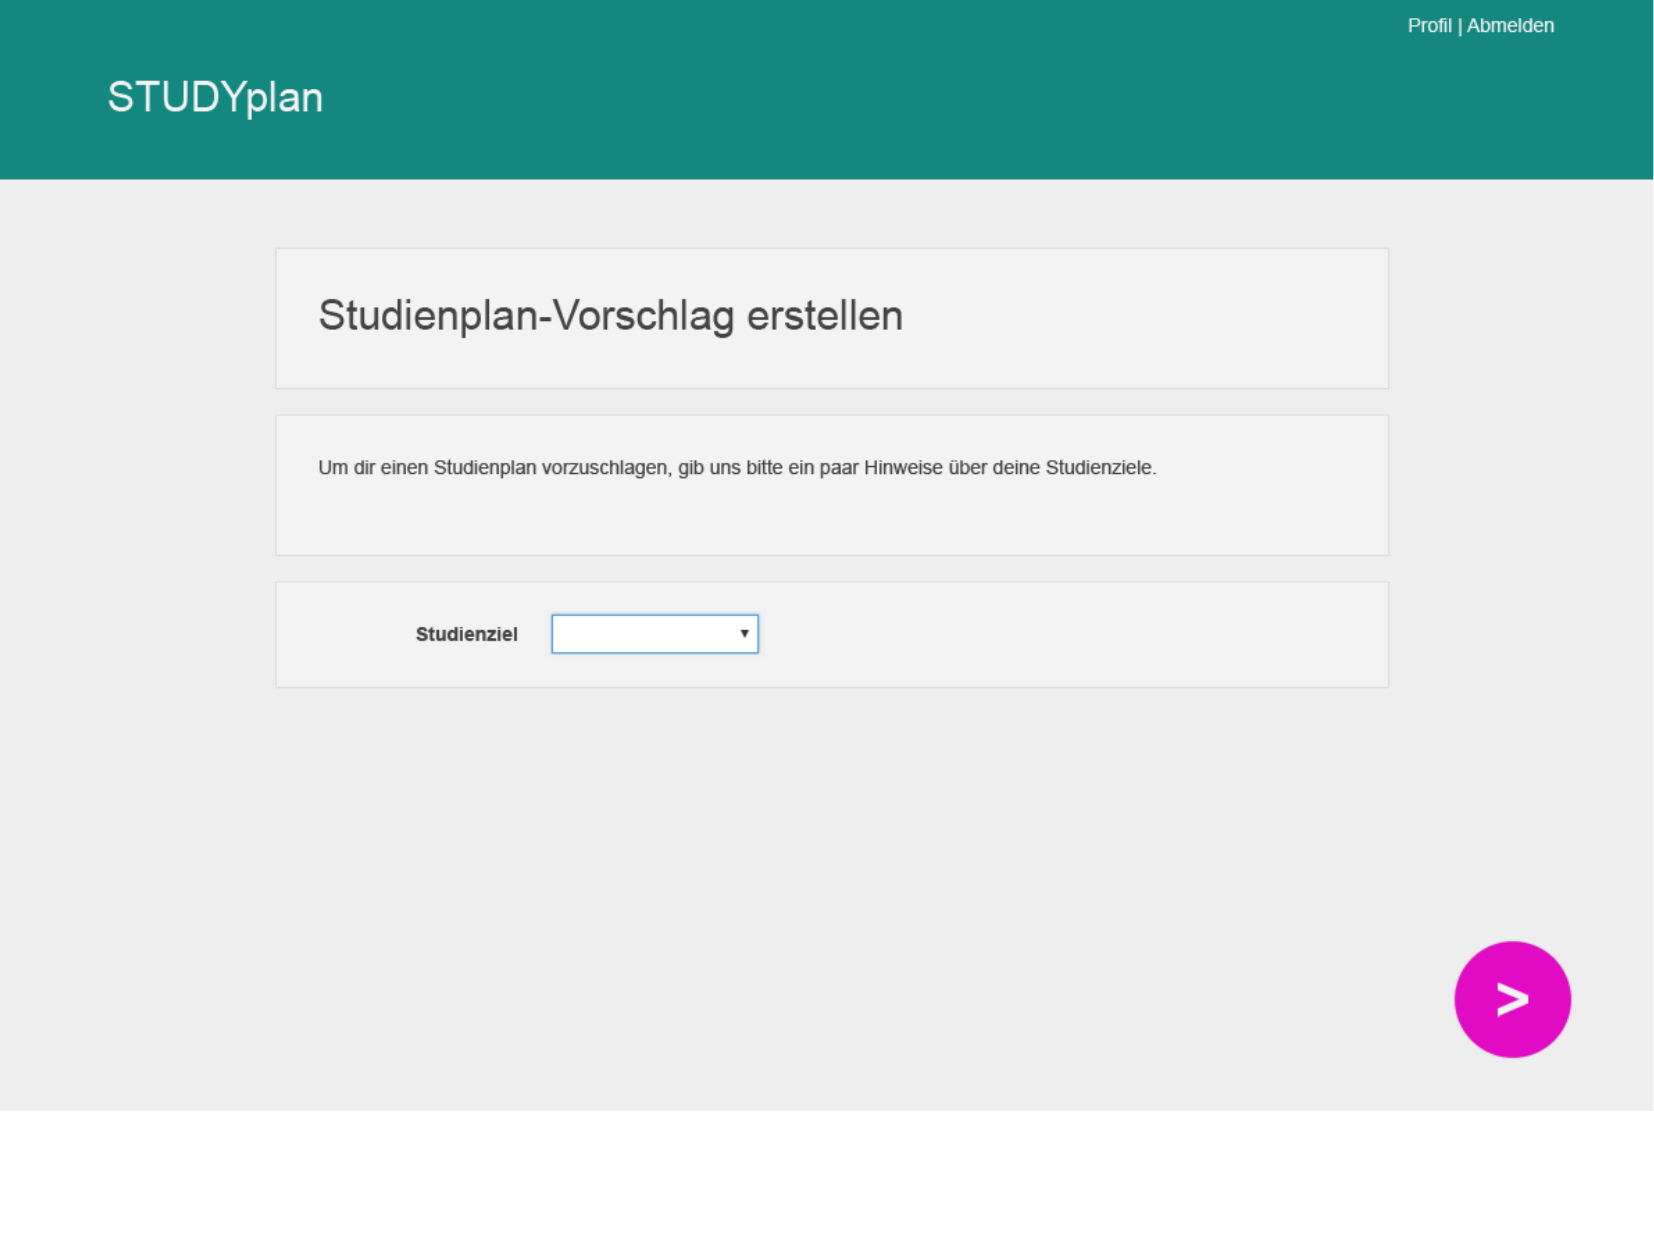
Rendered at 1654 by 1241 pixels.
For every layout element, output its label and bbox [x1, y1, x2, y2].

picture [0, 0, 1654, 1111]
